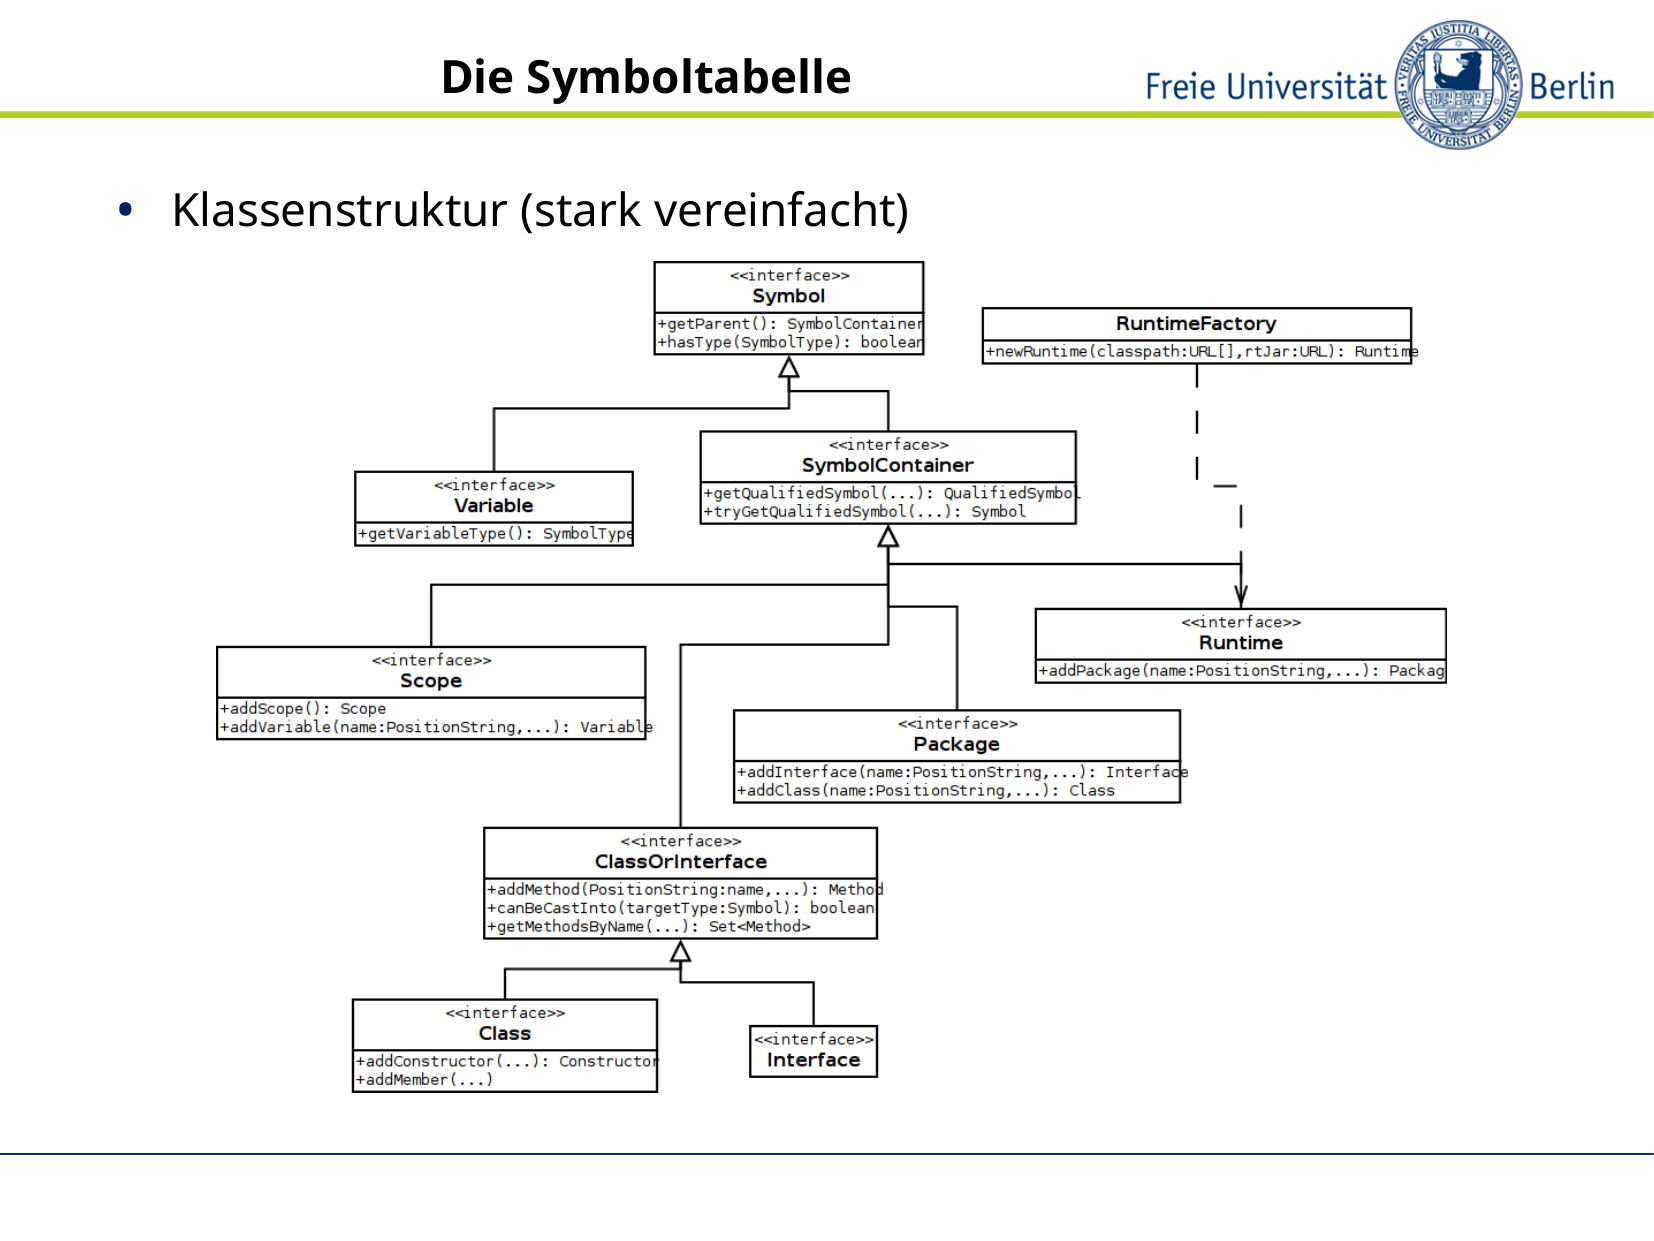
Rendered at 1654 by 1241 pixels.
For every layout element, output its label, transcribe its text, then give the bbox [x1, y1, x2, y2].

title Die Symboltabelle [422, 0, 1654, 152]
list Klassenstruktur (stark vereinfacht) [115, 177, 1418, 680]
picture [216, 261, 1447, 1093]
